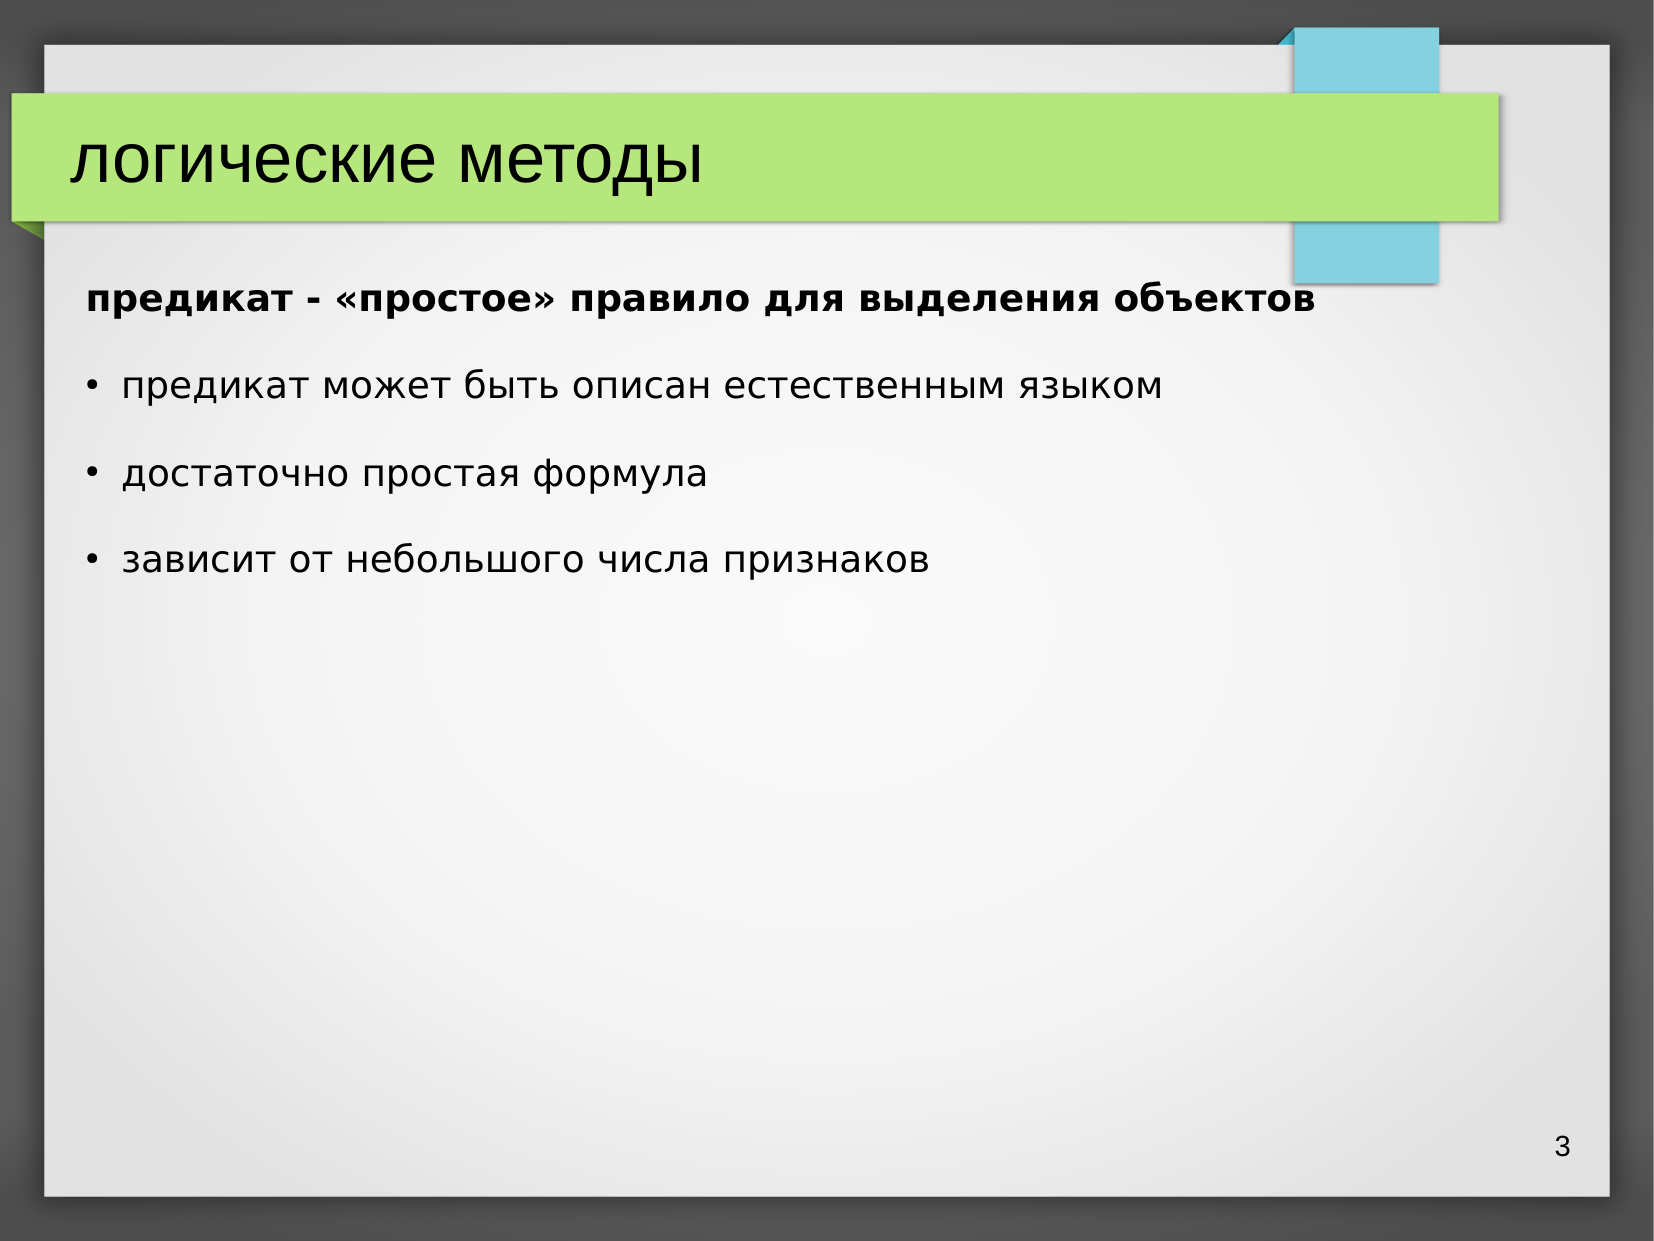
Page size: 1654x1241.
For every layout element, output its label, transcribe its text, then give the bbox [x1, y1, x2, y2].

title логические методы [70, 118, 1205, 199]
text_box предикат - «простое» правило для выделения объектов предикат может быть описан естественным языком достаточно простая формула зависит от небольшого числа признаков [70, 269, 1595, 825]
picture [0, 0, 1654, 1241]
